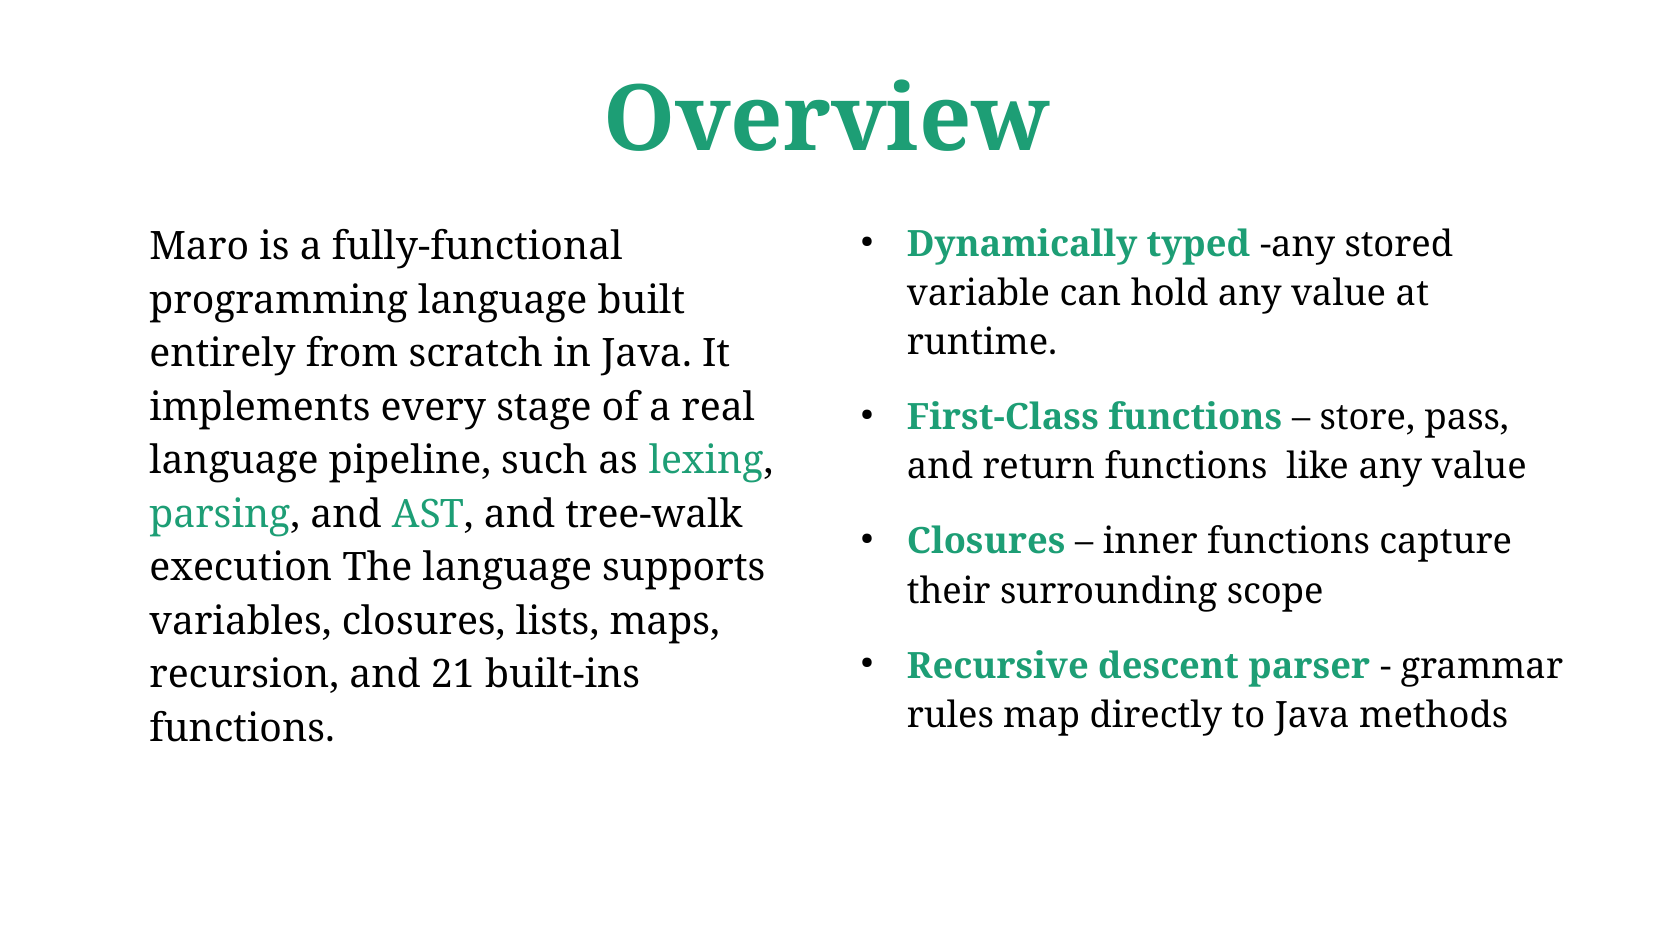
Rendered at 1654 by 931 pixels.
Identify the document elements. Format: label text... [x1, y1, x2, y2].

title Overview [82, 37, 1571, 193]
list Maro is a fully-functional programming language built entirely from scratch in Java. It implements every stage of a real language pipeline, such as lexing, parsing, and AST, and tree-walk execution The language supports variables, closures, lists, maps, recursion, and 21 built-ins functions. [82, 217, 809, 758]
list Dynamically typed -any stored variable can hold any value at runtime. First-Class functions – store, pass, and return functions like any value Closures – inner functions capture their surrounding scope Recursive descent parser - grammar rules map directly to Java methods [845, 217, 1572, 758]
